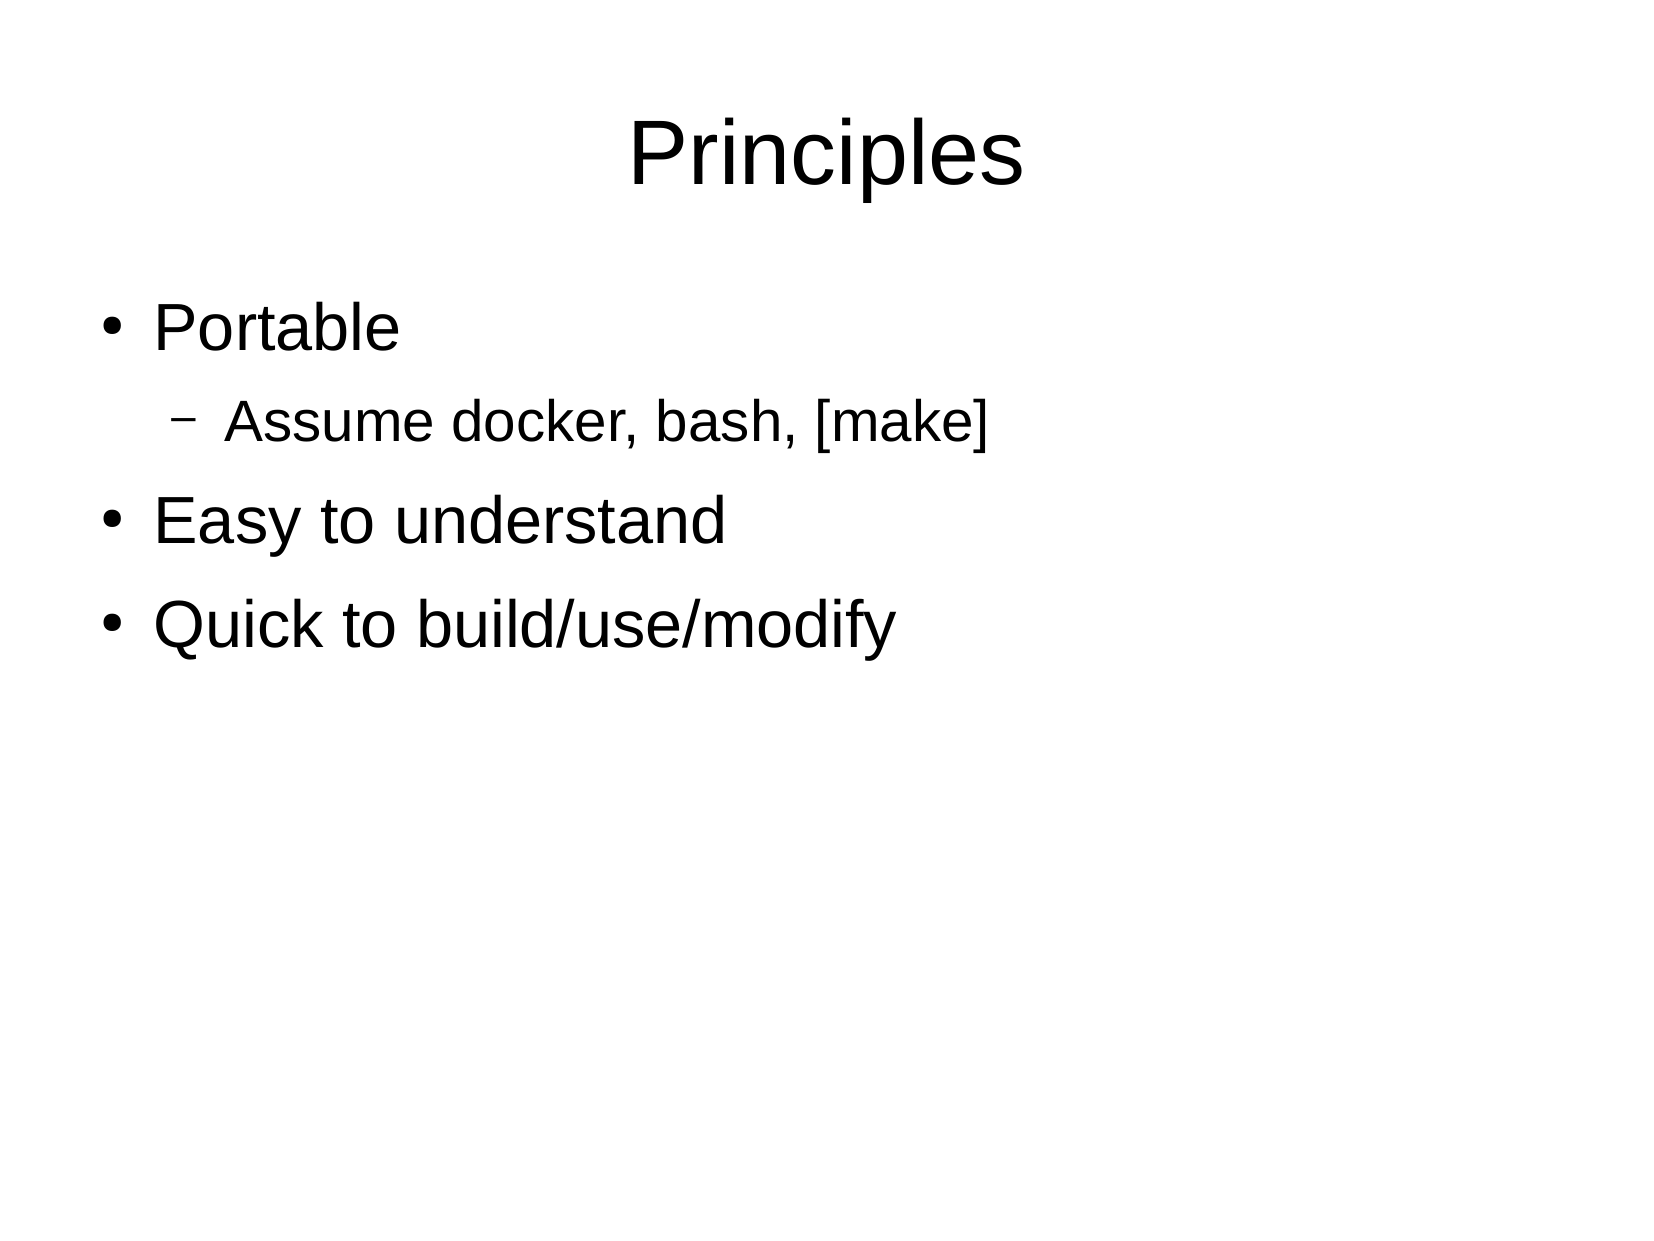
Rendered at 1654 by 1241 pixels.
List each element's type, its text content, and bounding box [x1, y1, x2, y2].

title Principles [82, 49, 1571, 257]
list Portable Assume docker, bash, [make] Easy to understand Quick to build/use/modify [82, 290, 1571, 1010]
